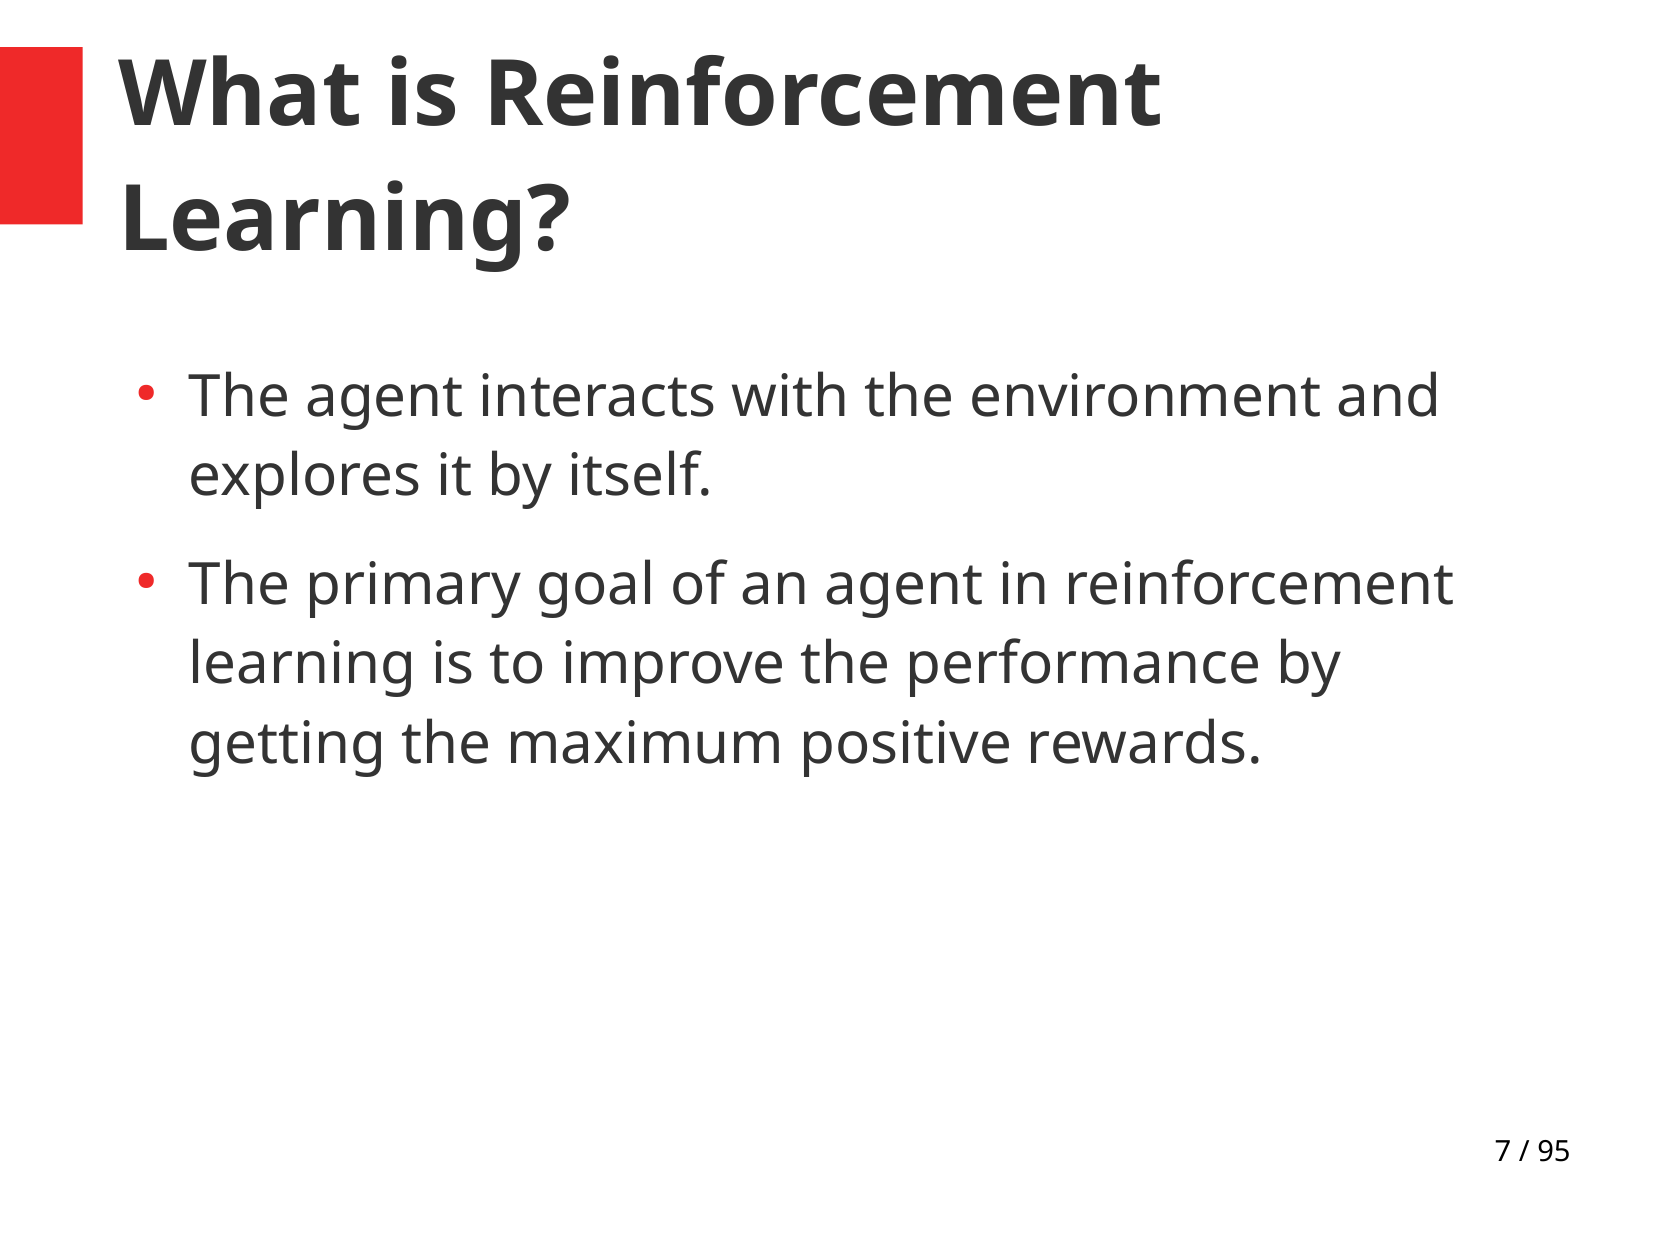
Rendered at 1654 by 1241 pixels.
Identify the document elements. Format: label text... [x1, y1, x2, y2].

list The agent interacts with the environment and explores it by itself. The primary goal of an agent in reinforcement learning is to improve the performance by getting the maximum positive rewards. [118, 354, 1536, 1074]
title What is Reinforcement Learning? [118, 28, 1571, 278]
